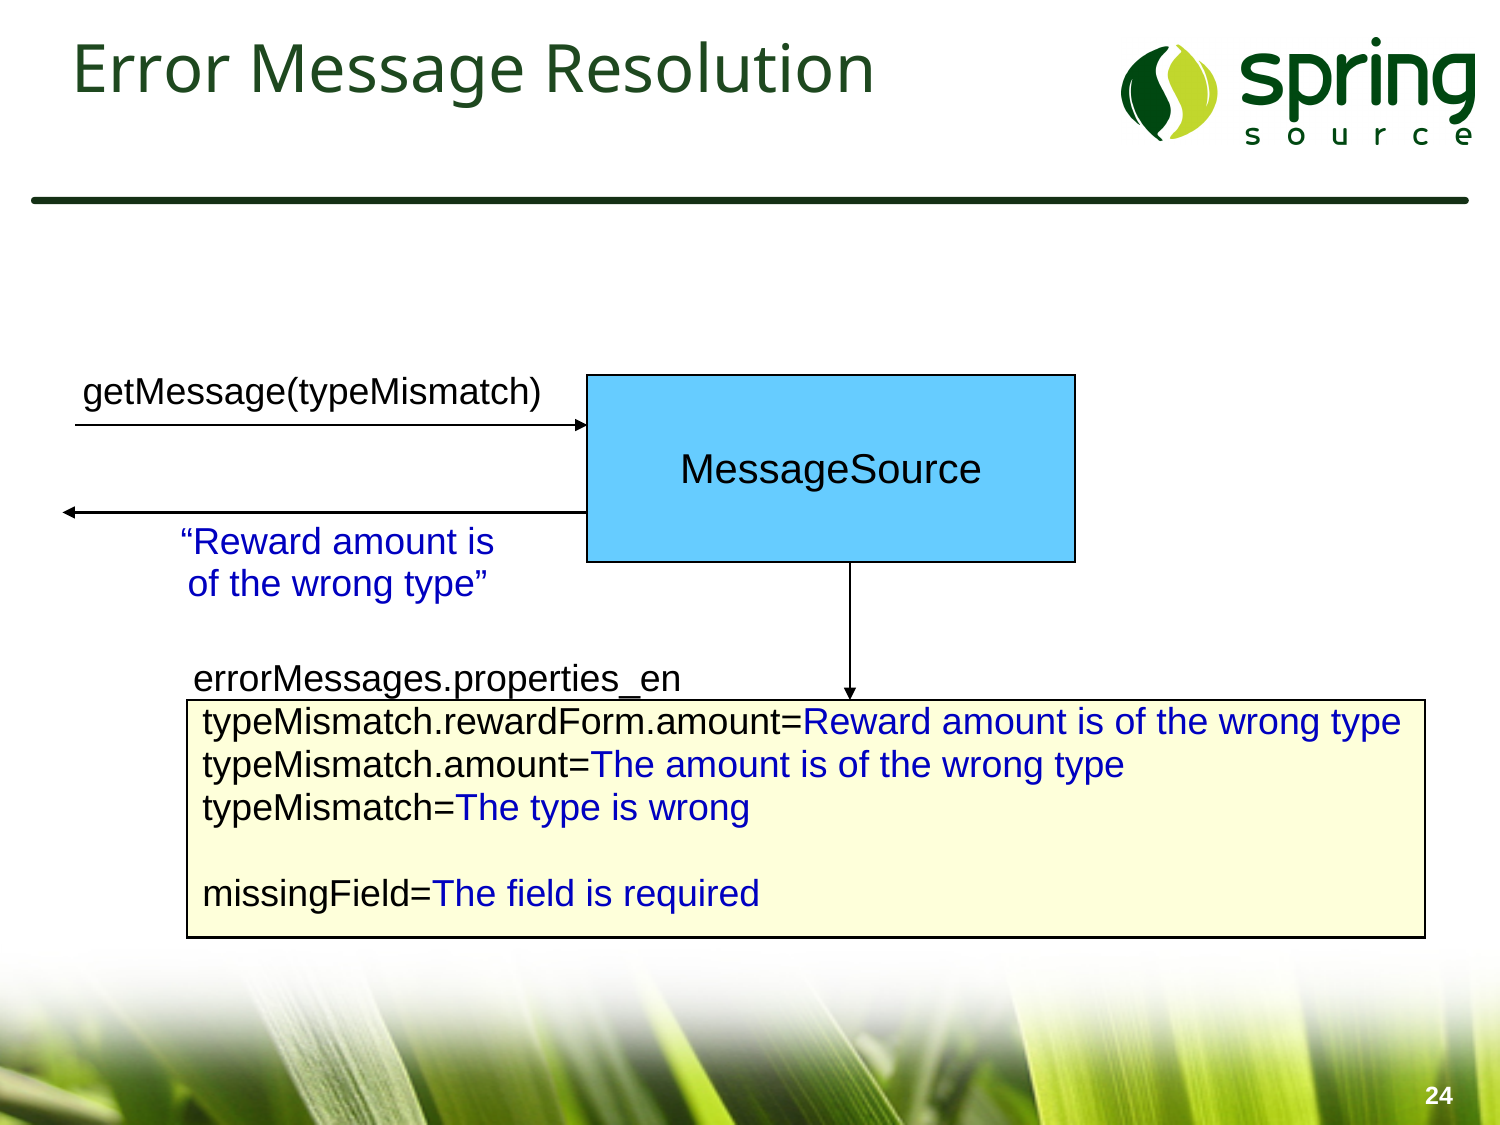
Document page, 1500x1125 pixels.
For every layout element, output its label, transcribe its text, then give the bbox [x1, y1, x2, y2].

text_box errorMessages.properties_en [149, 650, 726, 708]
picture [1121, 37, 1475, 145]
text_box MessageSource [587, 374, 1075, 563]
text_box getMessage(typeMismatch) [62, 362, 563, 420]
text_box typeMismatch.rewardForm.amount=Reward amount is of the wrong type typeMismatch.amount=The amount is of the wrong type typeMismatch=The type is wrong missingField=The field is required [187, 699, 1425, 938]
picture [0, 944, 1500, 1125]
title Error Message Resolution [56, 13, 1089, 176]
text_box “Reward amount is of the wrong type” [150, 512, 526, 612]
